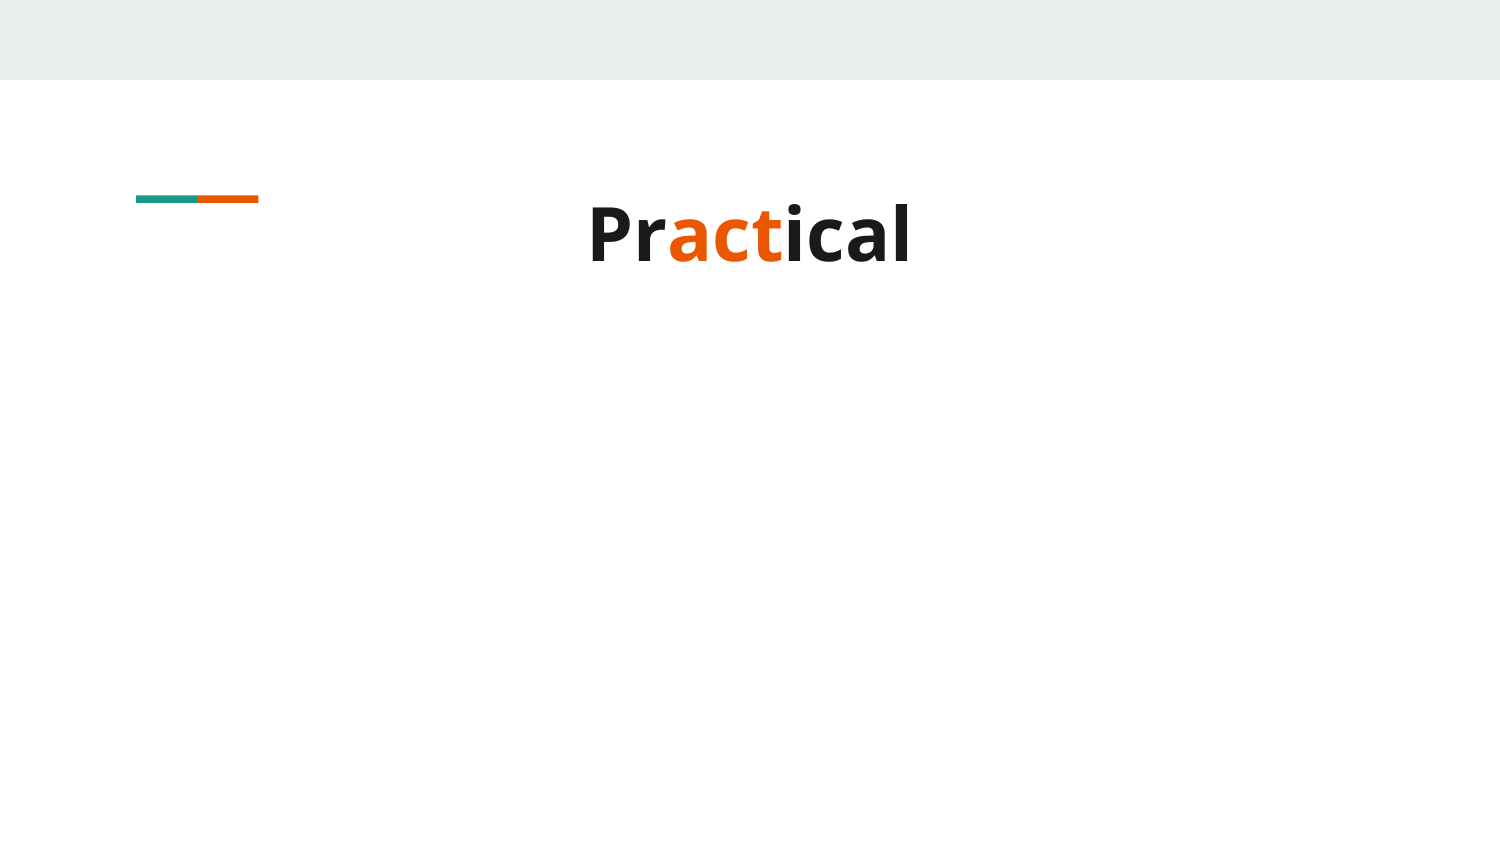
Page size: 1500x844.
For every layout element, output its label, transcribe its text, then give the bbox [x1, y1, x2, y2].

title Practical [119, 171, 1381, 373]
